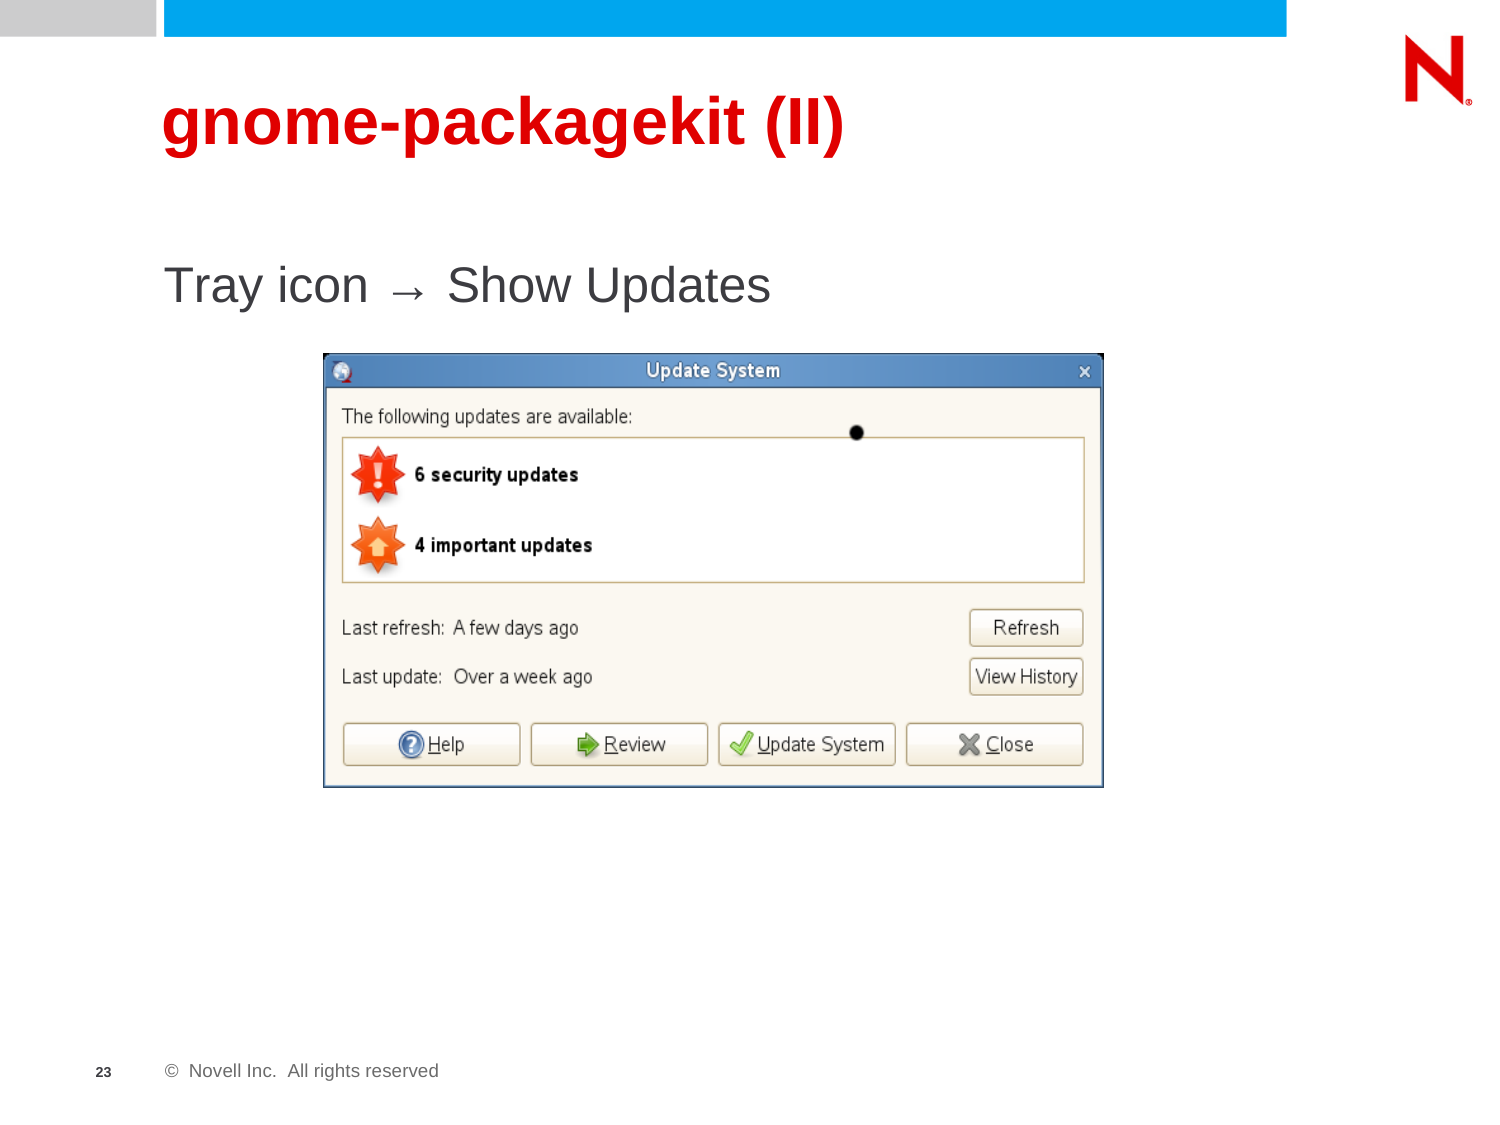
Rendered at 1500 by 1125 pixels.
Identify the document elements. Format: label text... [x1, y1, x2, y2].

picture [1403, 32, 1473, 107]
title gnome-packagekit (II) [161, 41, 1383, 205]
picture [323, 353, 1104, 788]
list Tray icon → Show Updates [163, 254, 1404, 986]
